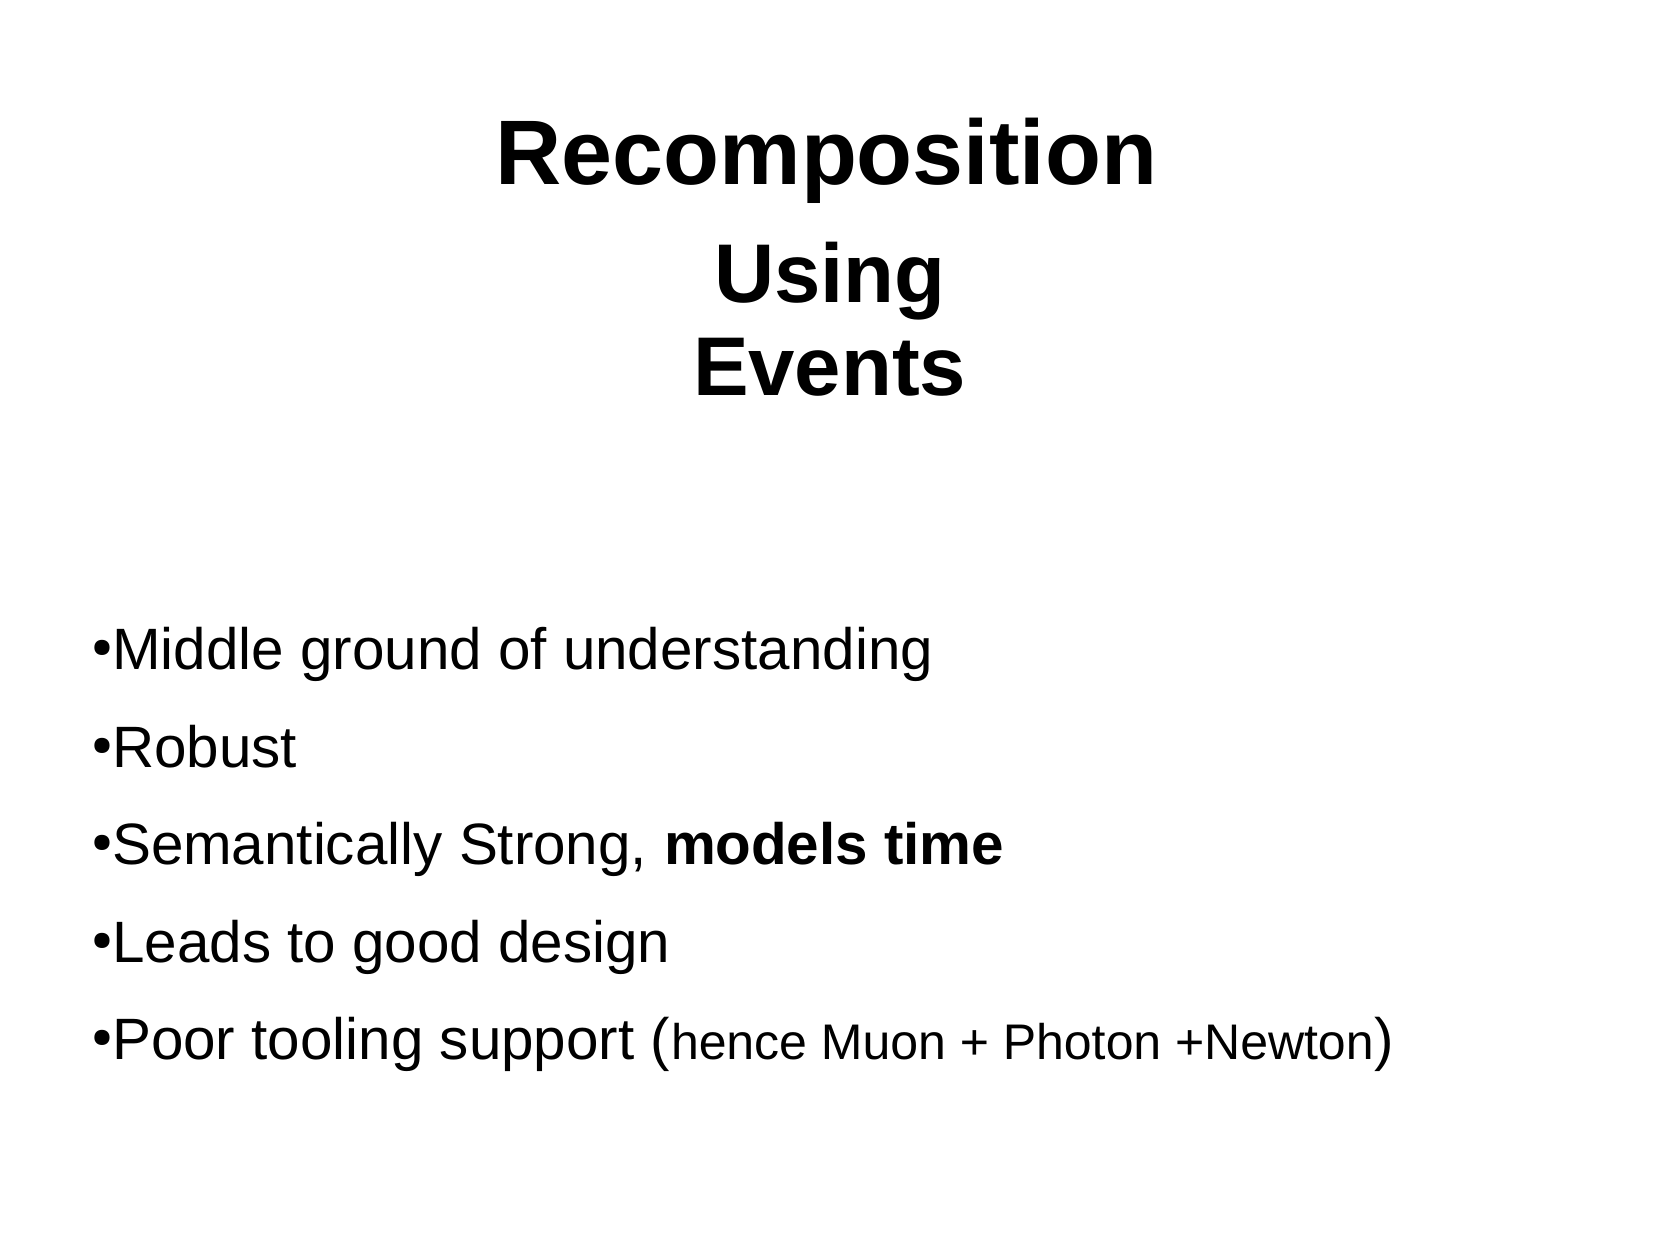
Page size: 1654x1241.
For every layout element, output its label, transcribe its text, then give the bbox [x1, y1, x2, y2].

text_box Using Events [531, 227, 1129, 414]
text_box Middle ground of understanding Robust Semantically Strong, models time Leads to good design Poor tooling support (hence Muon + Photon +Newton) [91, 519, 1595, 1241]
title Recomposition [82, 49, 1571, 257]
